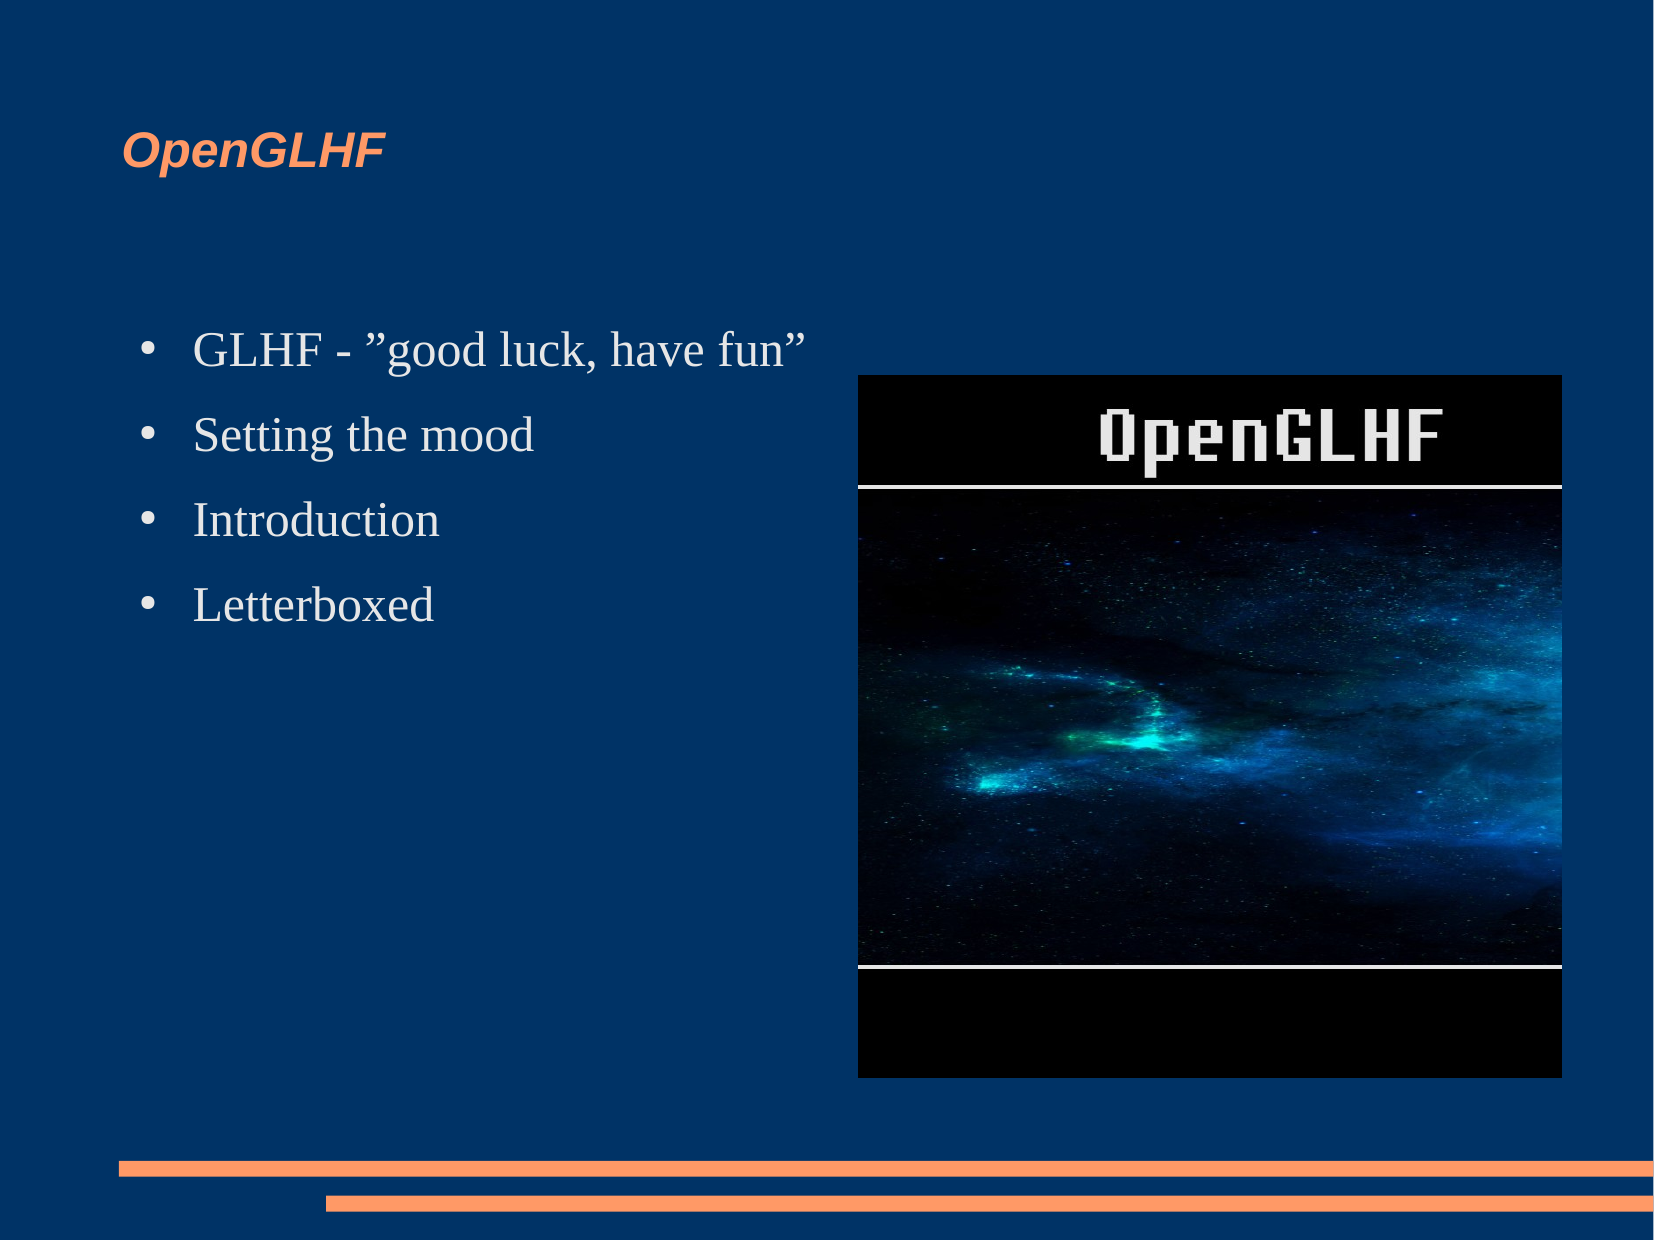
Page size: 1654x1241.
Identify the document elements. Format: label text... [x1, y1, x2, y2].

list GLHF - ”good luck, have fun” Setting the mood Introduction Letterboxed [121, 322, 824, 1132]
picture [858, 375, 1562, 1079]
title OpenGLHF [121, 46, 1534, 254]
